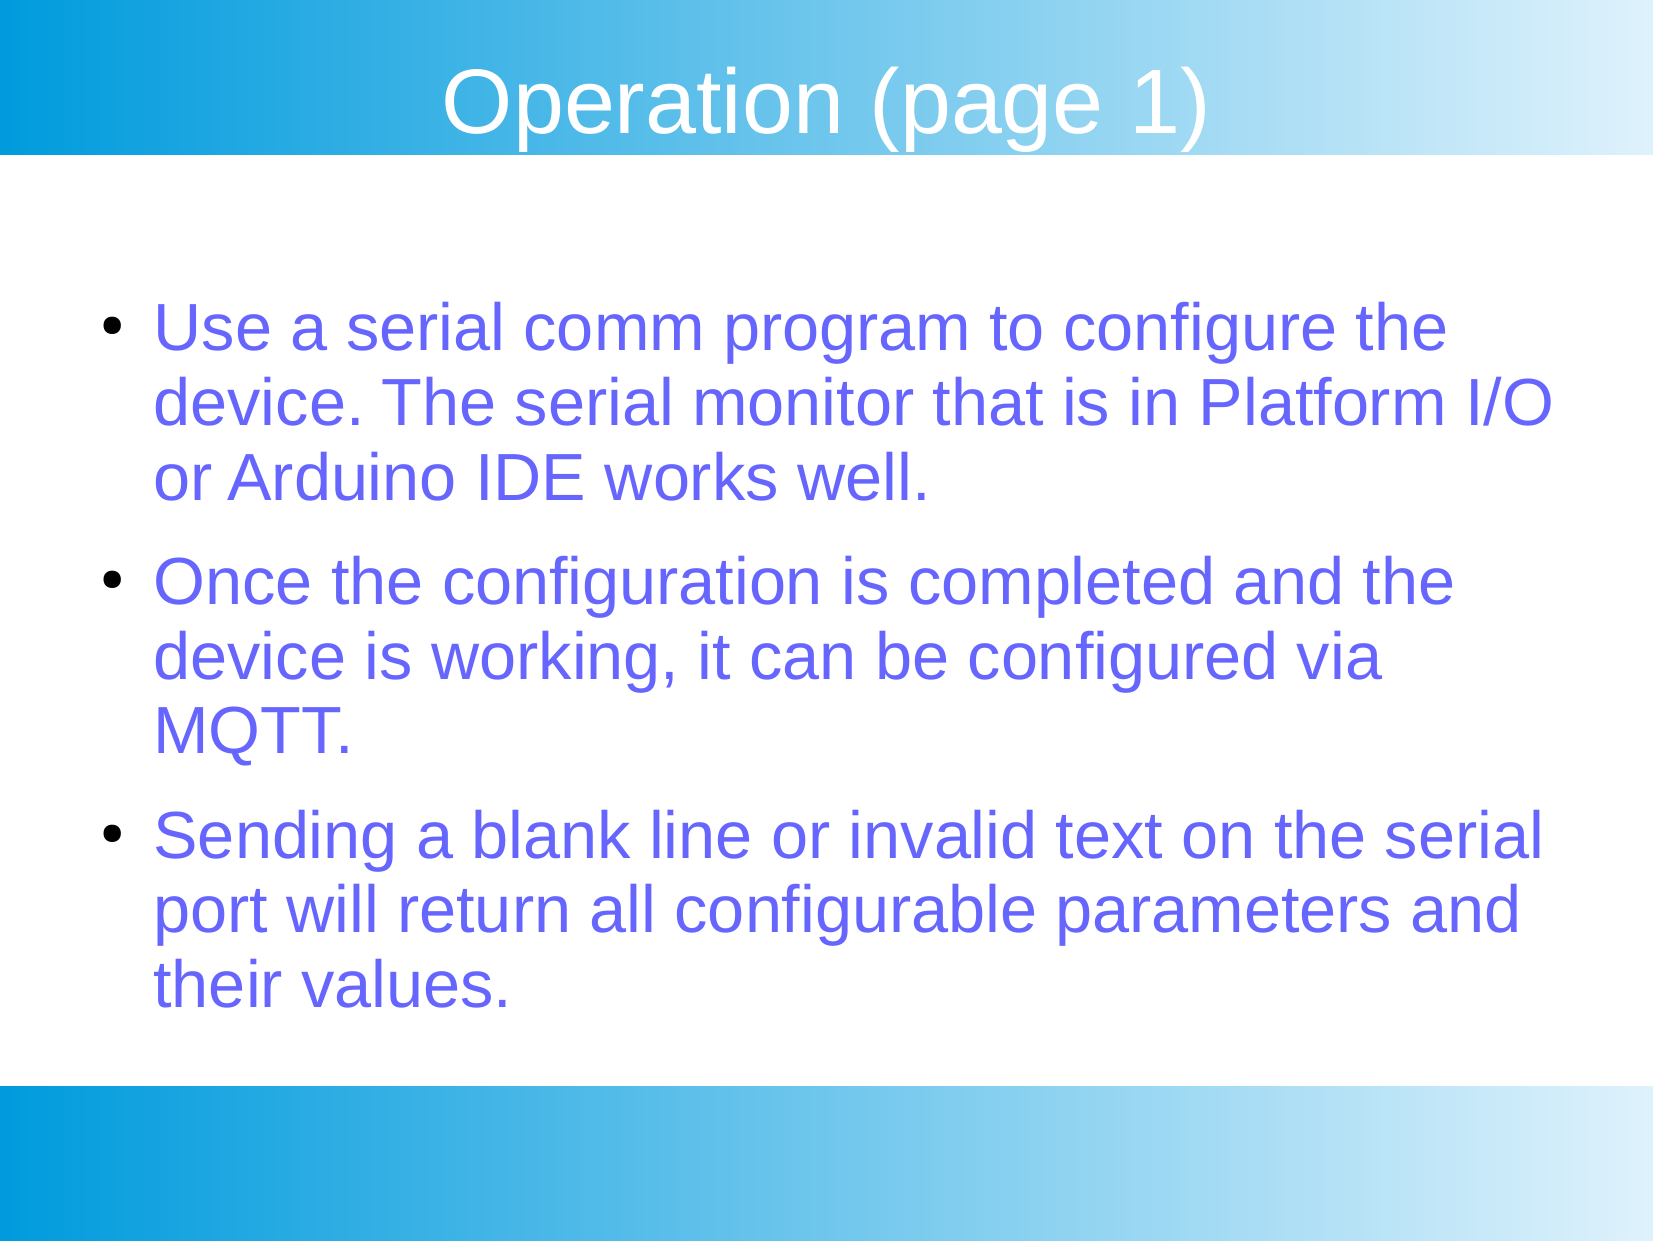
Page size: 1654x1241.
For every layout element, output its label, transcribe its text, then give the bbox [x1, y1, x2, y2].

list Use a serial comm program to configure the device. The serial monitor that is in Platform I/O or Arduino IDE works well. Once the configuration is completed and the device is working, it can be configured via MQTT. Sending a blank line or invalid text on the serial port will return all configurable parameters and their values. [82, 290, 1571, 1010]
title Operation (page 1) [82, 49, 1571, 155]
